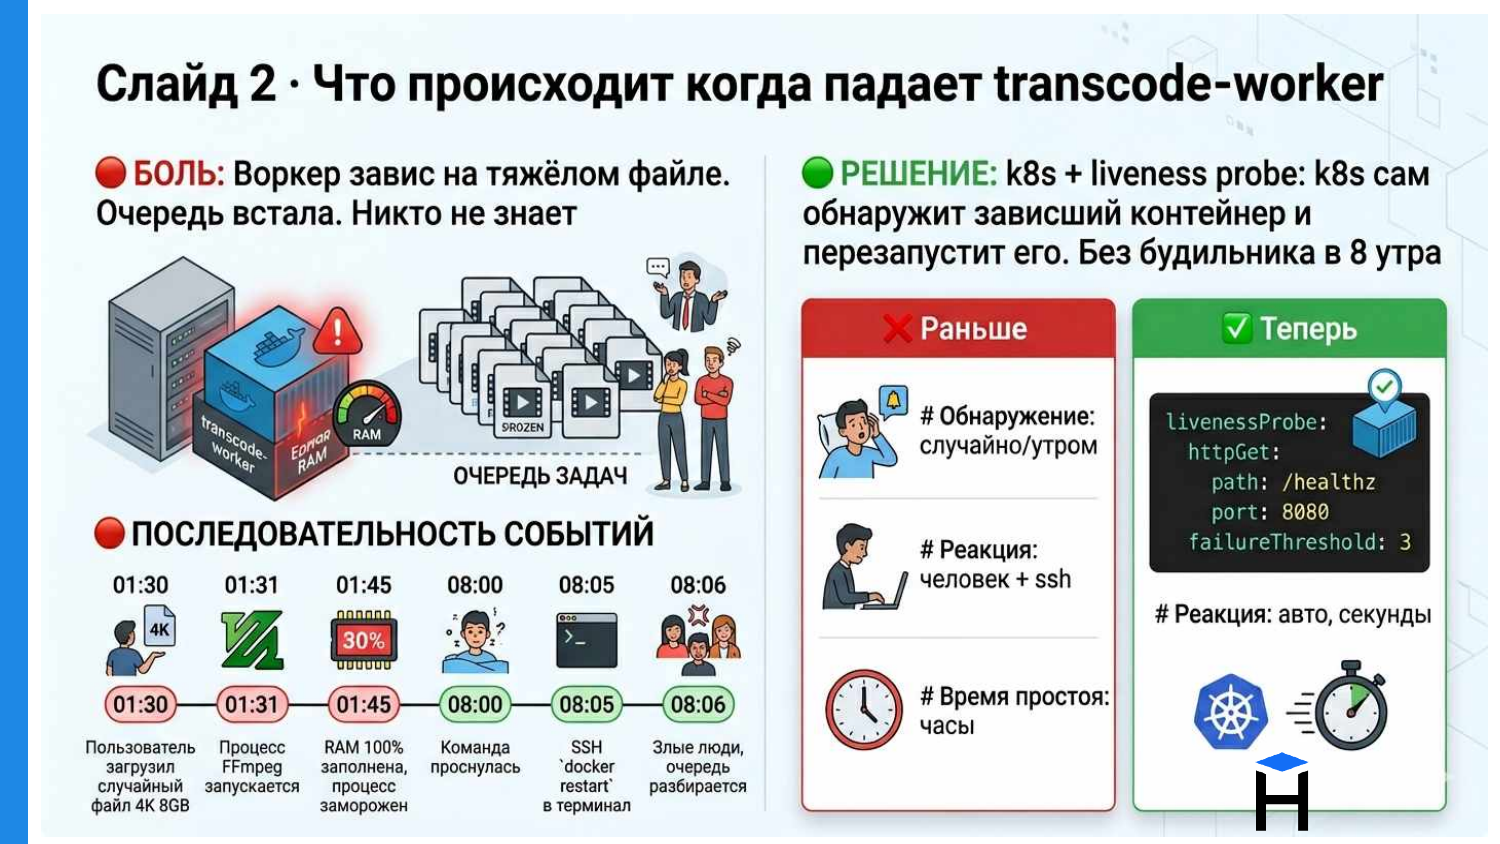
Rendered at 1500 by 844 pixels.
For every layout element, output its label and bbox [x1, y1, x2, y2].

text_box [0, 0, 27, 844]
picture [41, 14, 1488, 837]
